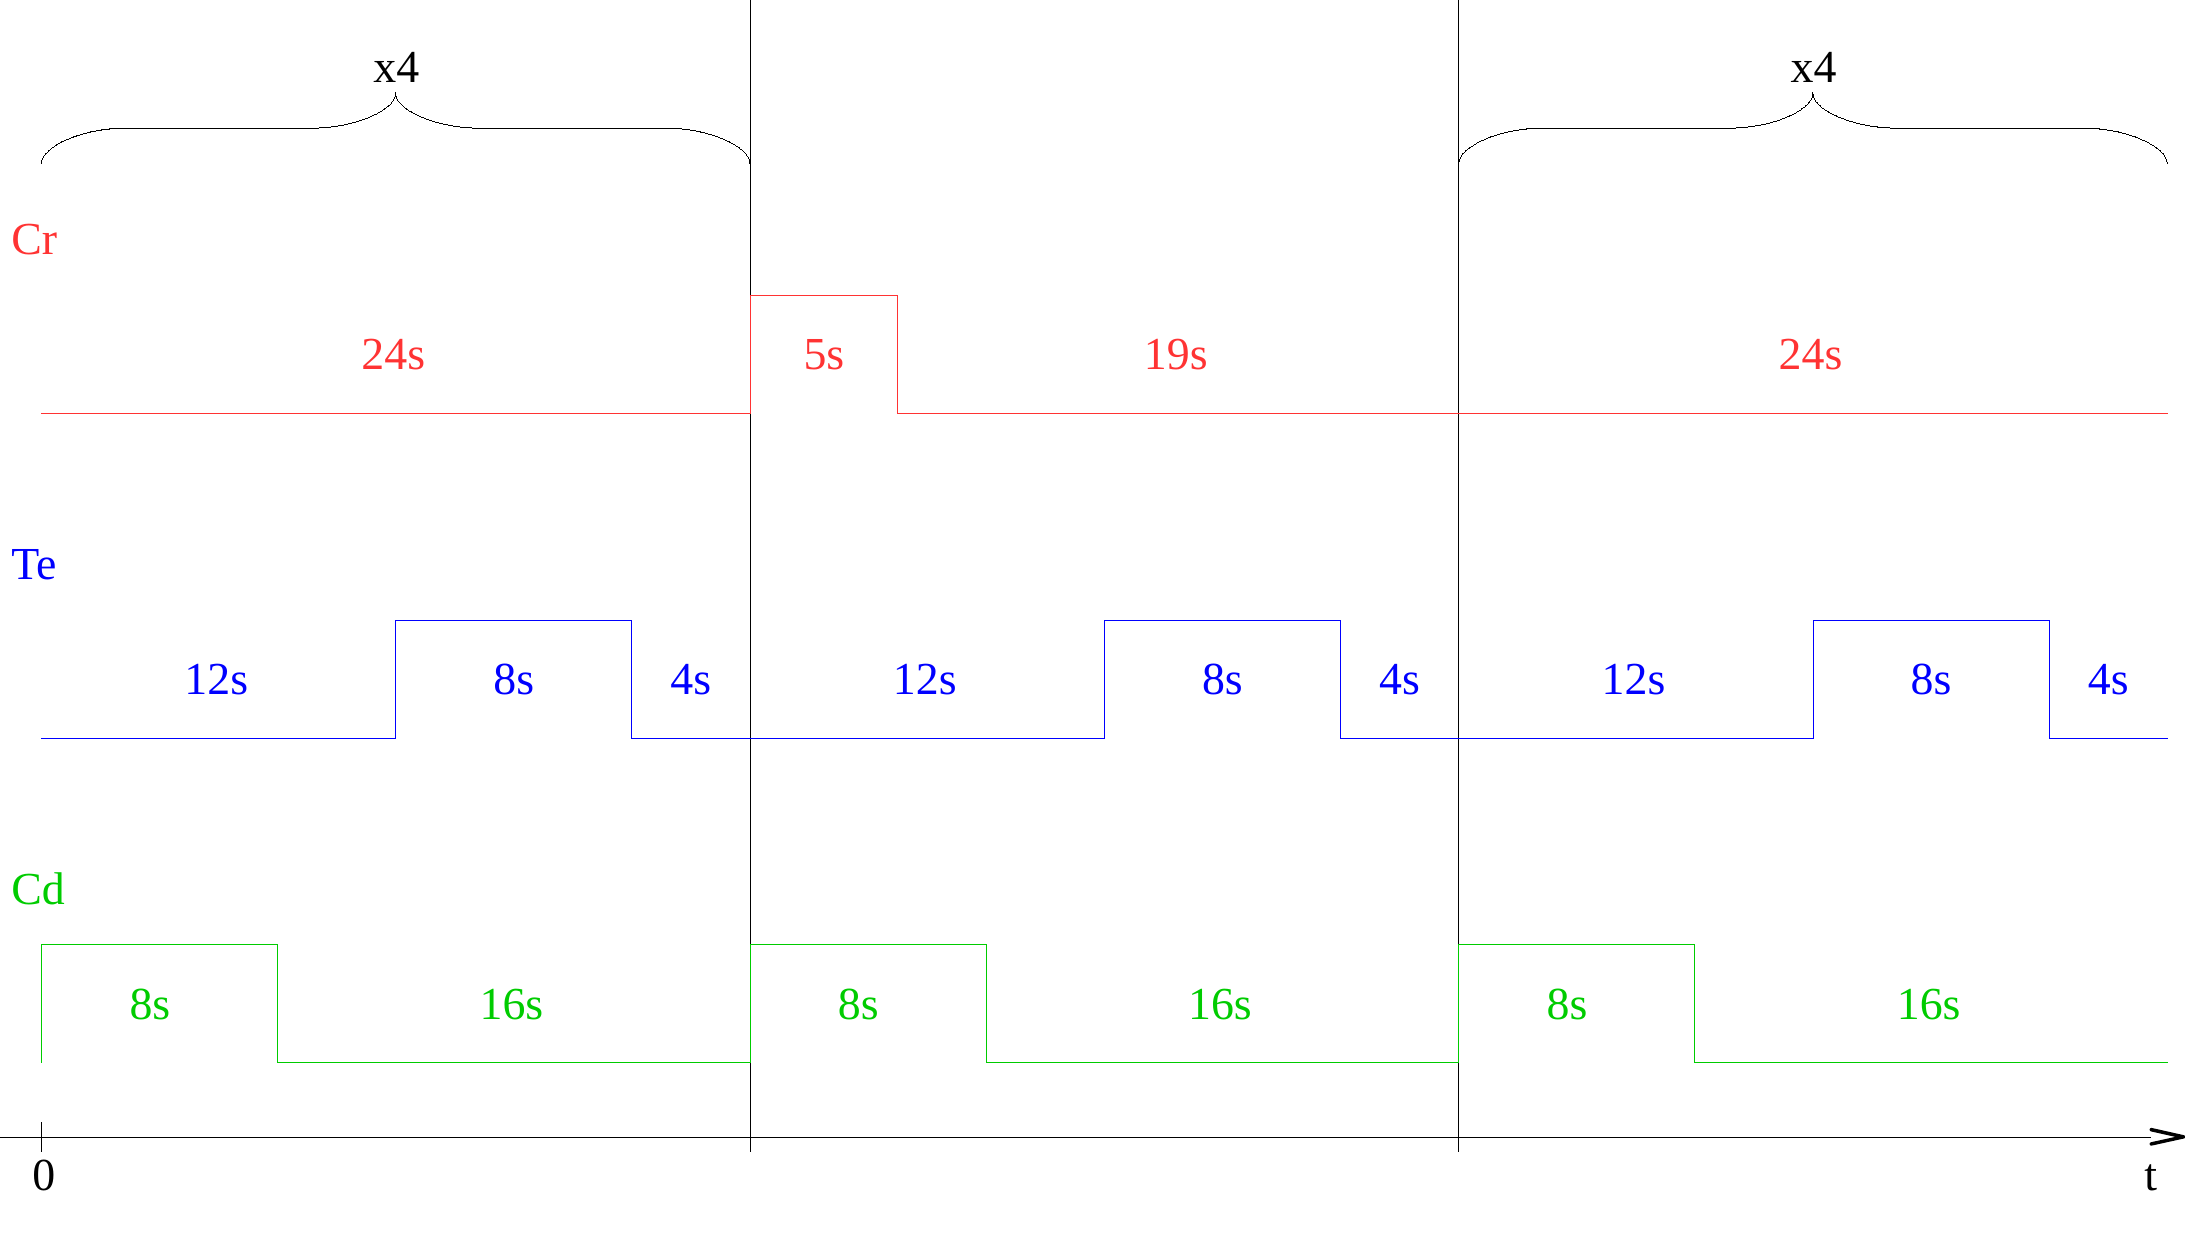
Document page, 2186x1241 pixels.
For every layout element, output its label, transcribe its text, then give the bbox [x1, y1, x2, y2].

text_box 12s [169, 646, 268, 713]
text_box x4 [1771, 34, 1856, 101]
text_box 24s [1763, 321, 1862, 388]
text_box 8s [1882, 646, 1980, 713]
text_box 16s [1173, 971, 1272, 1037]
text_box 19s [1129, 321, 1228, 388]
text_box x4 [354, 34, 439, 101]
text_box 12s [878, 646, 977, 713]
text_box 12s [1586, 646, 1685, 713]
text_box 8s [114, 971, 205, 1037]
text_box t [2129, 1142, 2185, 1209]
text_box 5s [774, 321, 873, 388]
text_box 4s [2059, 646, 2158, 713]
text_box 4s [1350, 646, 1449, 713]
text_box 8s [1173, 646, 1272, 713]
text_box 8s [464, 646, 563, 713]
text_box 16s [464, 971, 563, 1037]
text_box Cd [0, 856, 87, 923]
text_box Te [0, 531, 87, 598]
text_box 24s [346, 321, 445, 388]
text_box 8s [823, 971, 913, 1037]
text_box 16s [1882, 971, 1980, 1037]
text_box 8s [1531, 971, 1622, 1037]
text_box Cr [0, 206, 87, 273]
text_box 4s [641, 646, 740, 713]
text_box 0 [17, 1142, 66, 1209]
